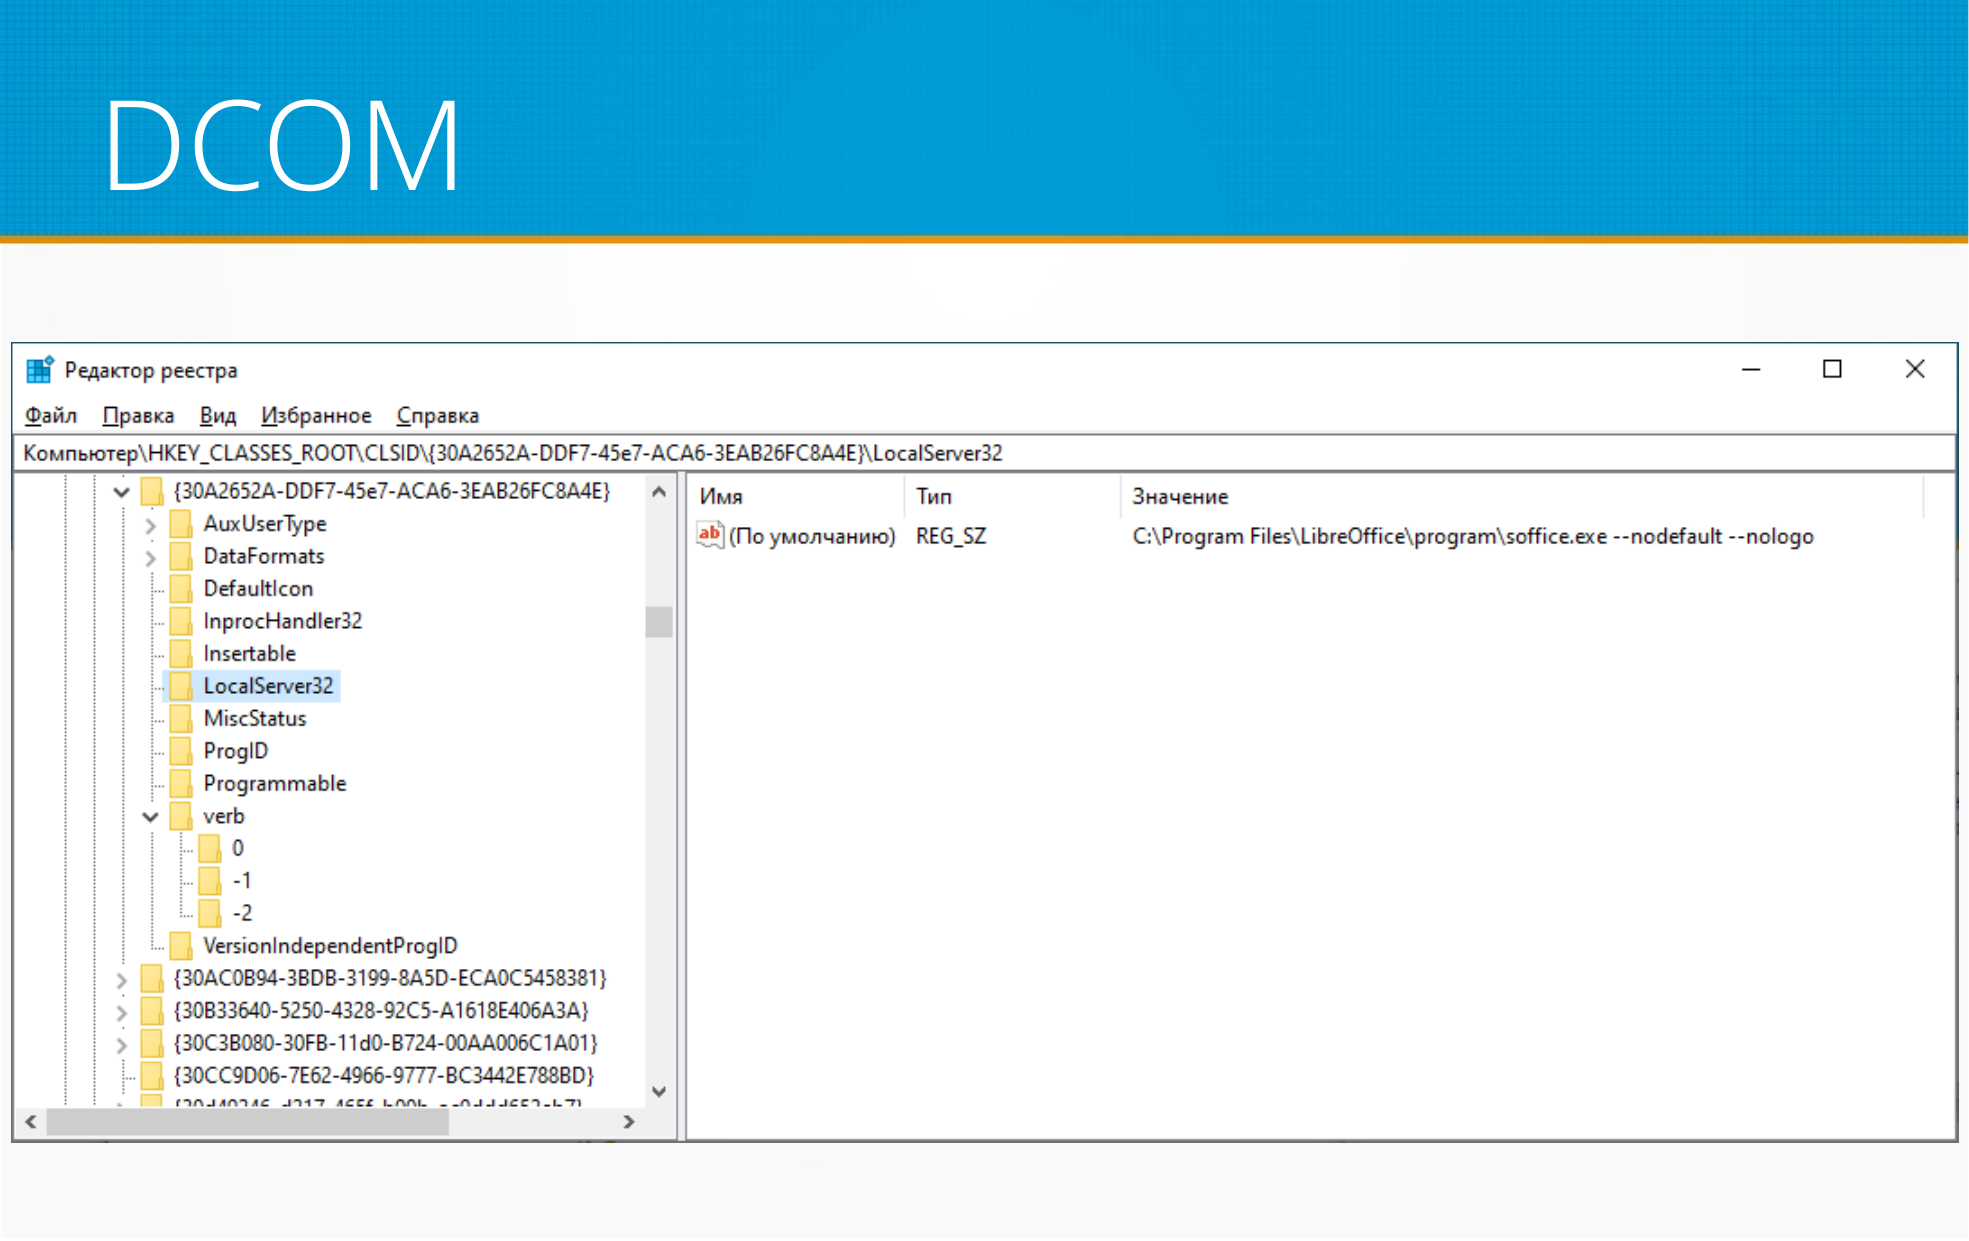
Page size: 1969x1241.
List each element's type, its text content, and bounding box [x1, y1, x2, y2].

picture [0, 233, 1969, 1241]
title DCOM [98, 19, 1870, 227]
